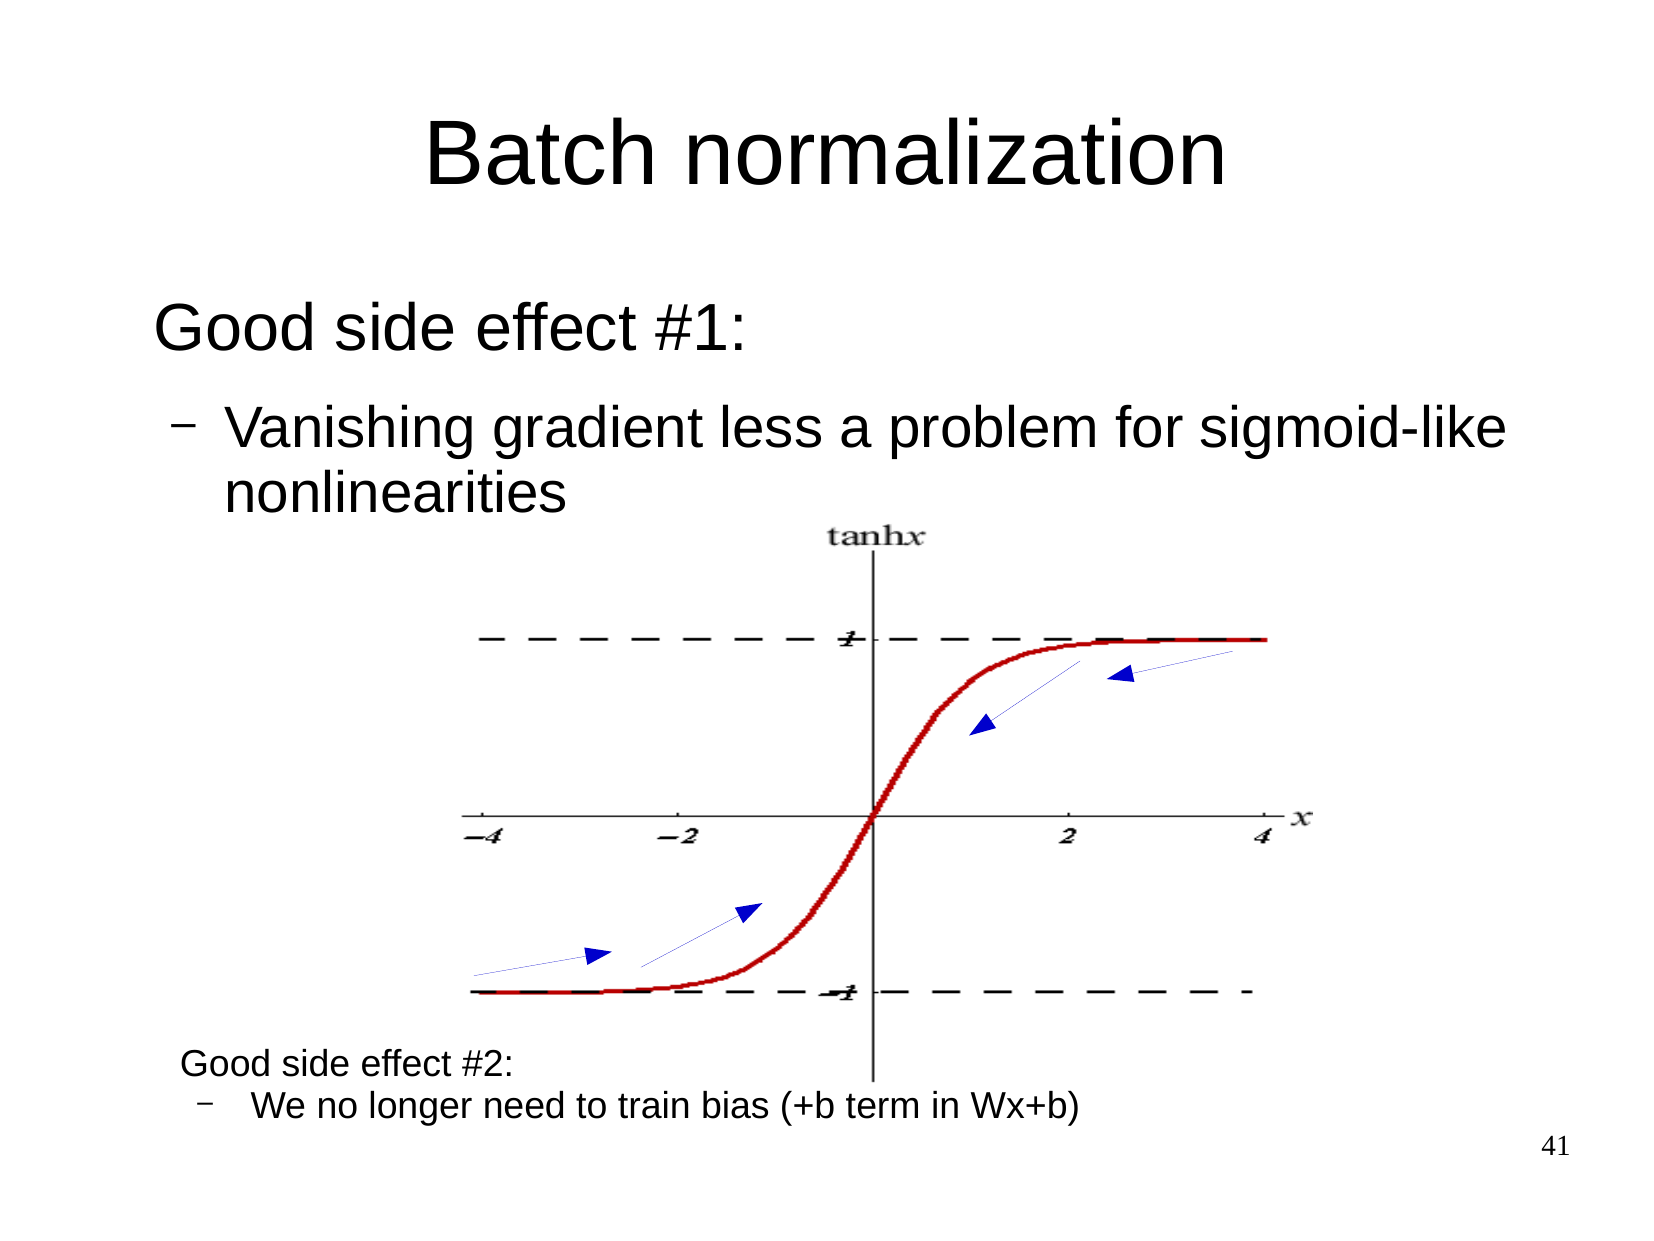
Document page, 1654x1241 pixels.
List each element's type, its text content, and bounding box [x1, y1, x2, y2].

list Good side effect #1: Vanishing gradient less a problem for sigmoid-like nonlinearities [82, 290, 1571, 1010]
title Batch normalization [82, 49, 1571, 257]
picture [456, 516, 1313, 1035]
text_box Good side effect #2: We no longer need to train bias (+b term in Wx+b) [94, 1035, 1561, 1220]
